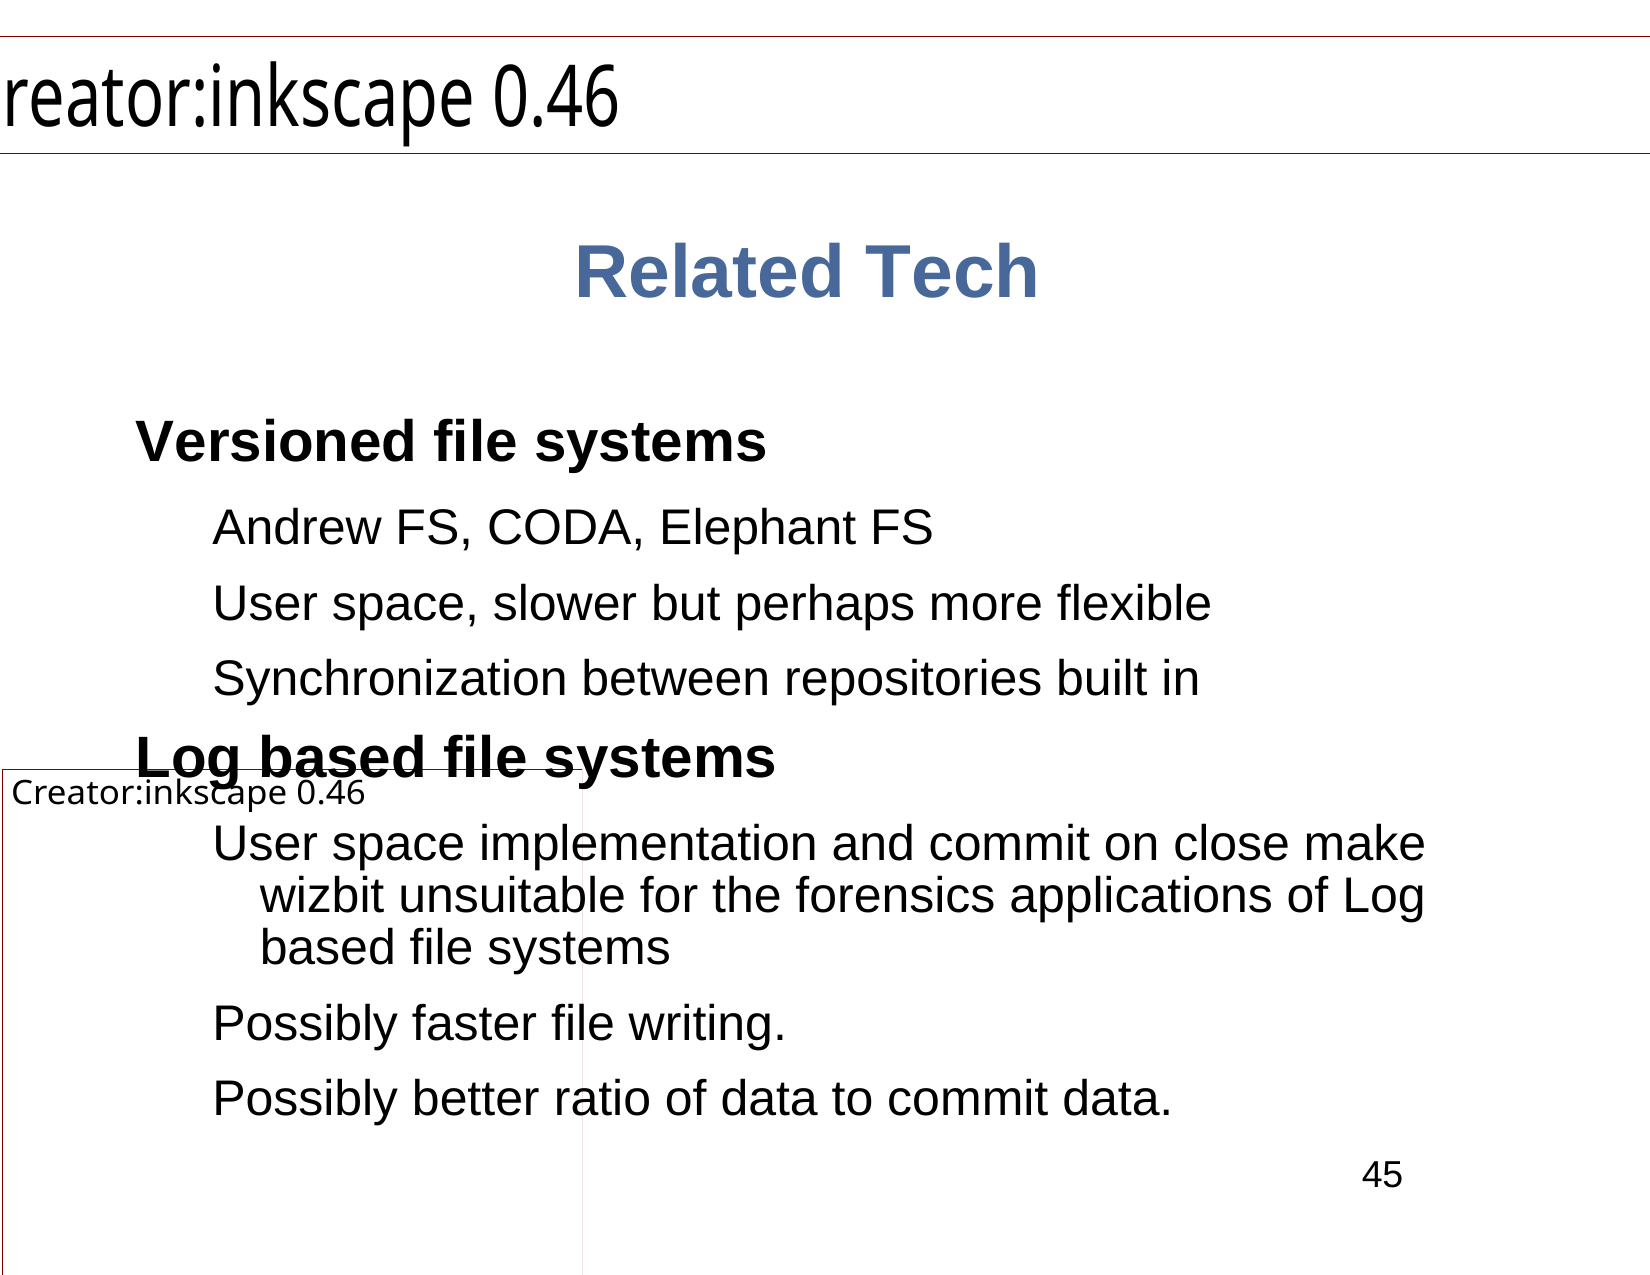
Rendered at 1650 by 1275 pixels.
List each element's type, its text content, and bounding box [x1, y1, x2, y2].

title Related Tech [118, 177, 1498, 371]
list Versioned file systems Andrew FS, CODA, Elephant FS User space, slower but perhaps more flexible Synchronization between repositories built in Log based file systems User space implementation and commit on close make wizbit unsuitable for the forensics applications of Log based file systems Possibly faster file writing. Possibly better ratio of data to commit data. [118, 413, 1498, 1131]
